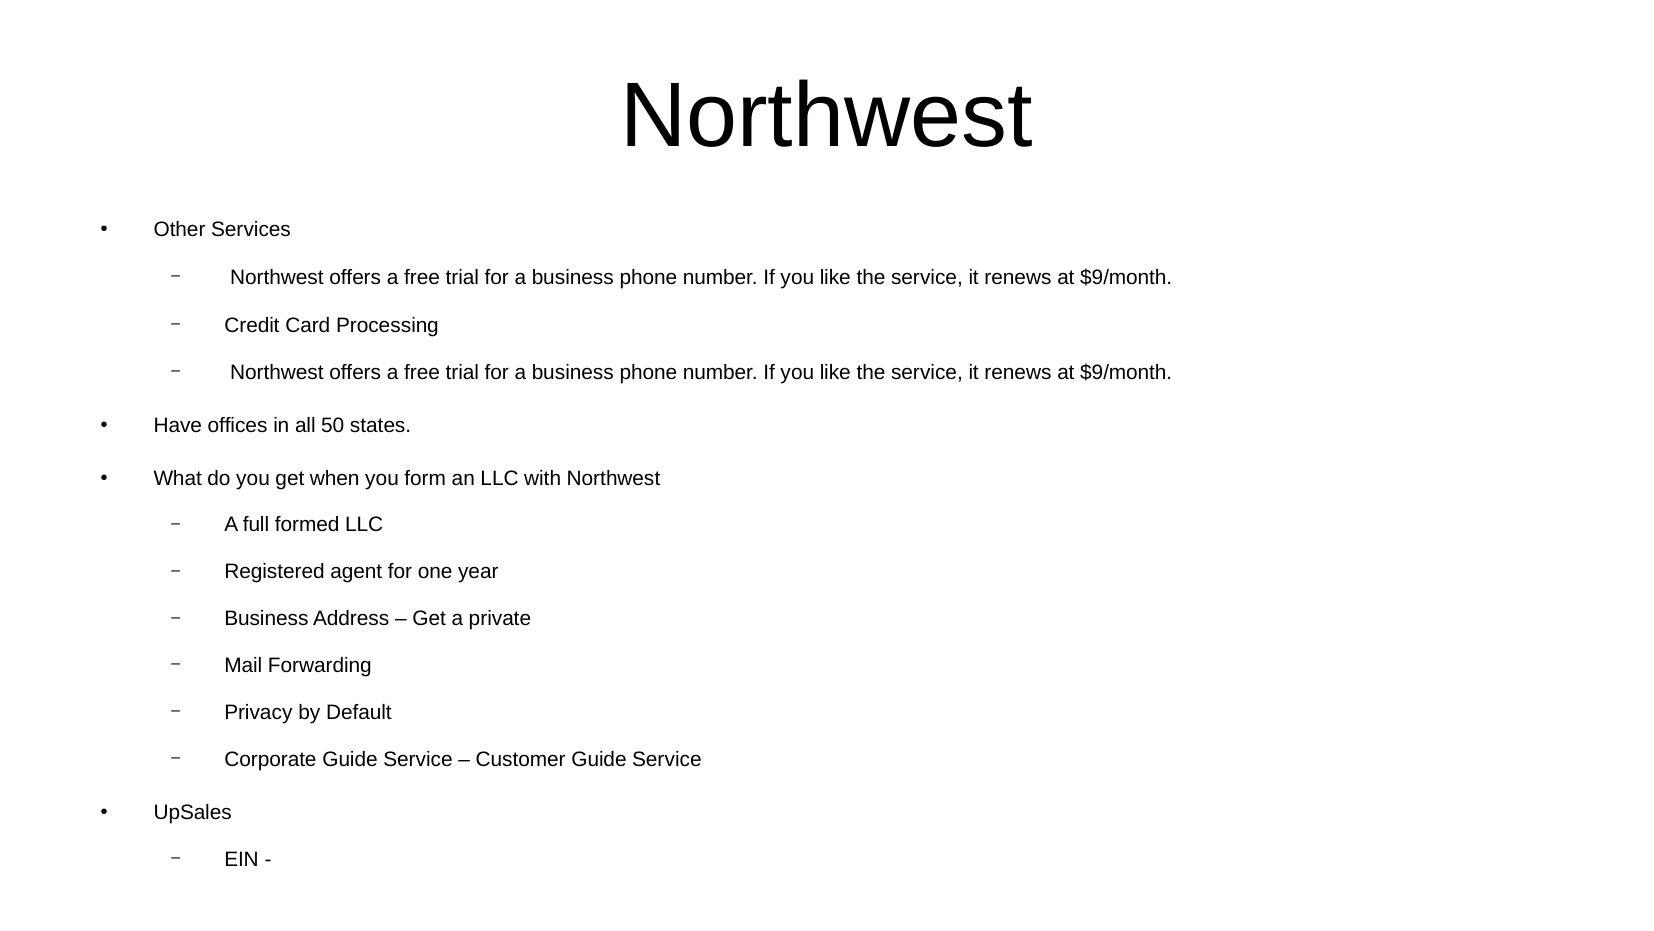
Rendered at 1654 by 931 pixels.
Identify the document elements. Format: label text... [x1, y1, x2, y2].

list Other Services Northwest offers a free trial for a business phone number. If you like the service, it renews at $9/month. Credit Card Processing Northwest offers a free trial for a business phone number. If you like the service, it renews at $9/month. Have offices in all 50 states. What do you get when you form an LLC with Northwest A full formed LLC Registered agent for one year Business Address – Get a private Mail Forwarding Privacy by Default Corporate Guide Service – Customer Guide Service UpSales EIN - [82, 217, 1613, 901]
title Northwest [82, 37, 1571, 193]
